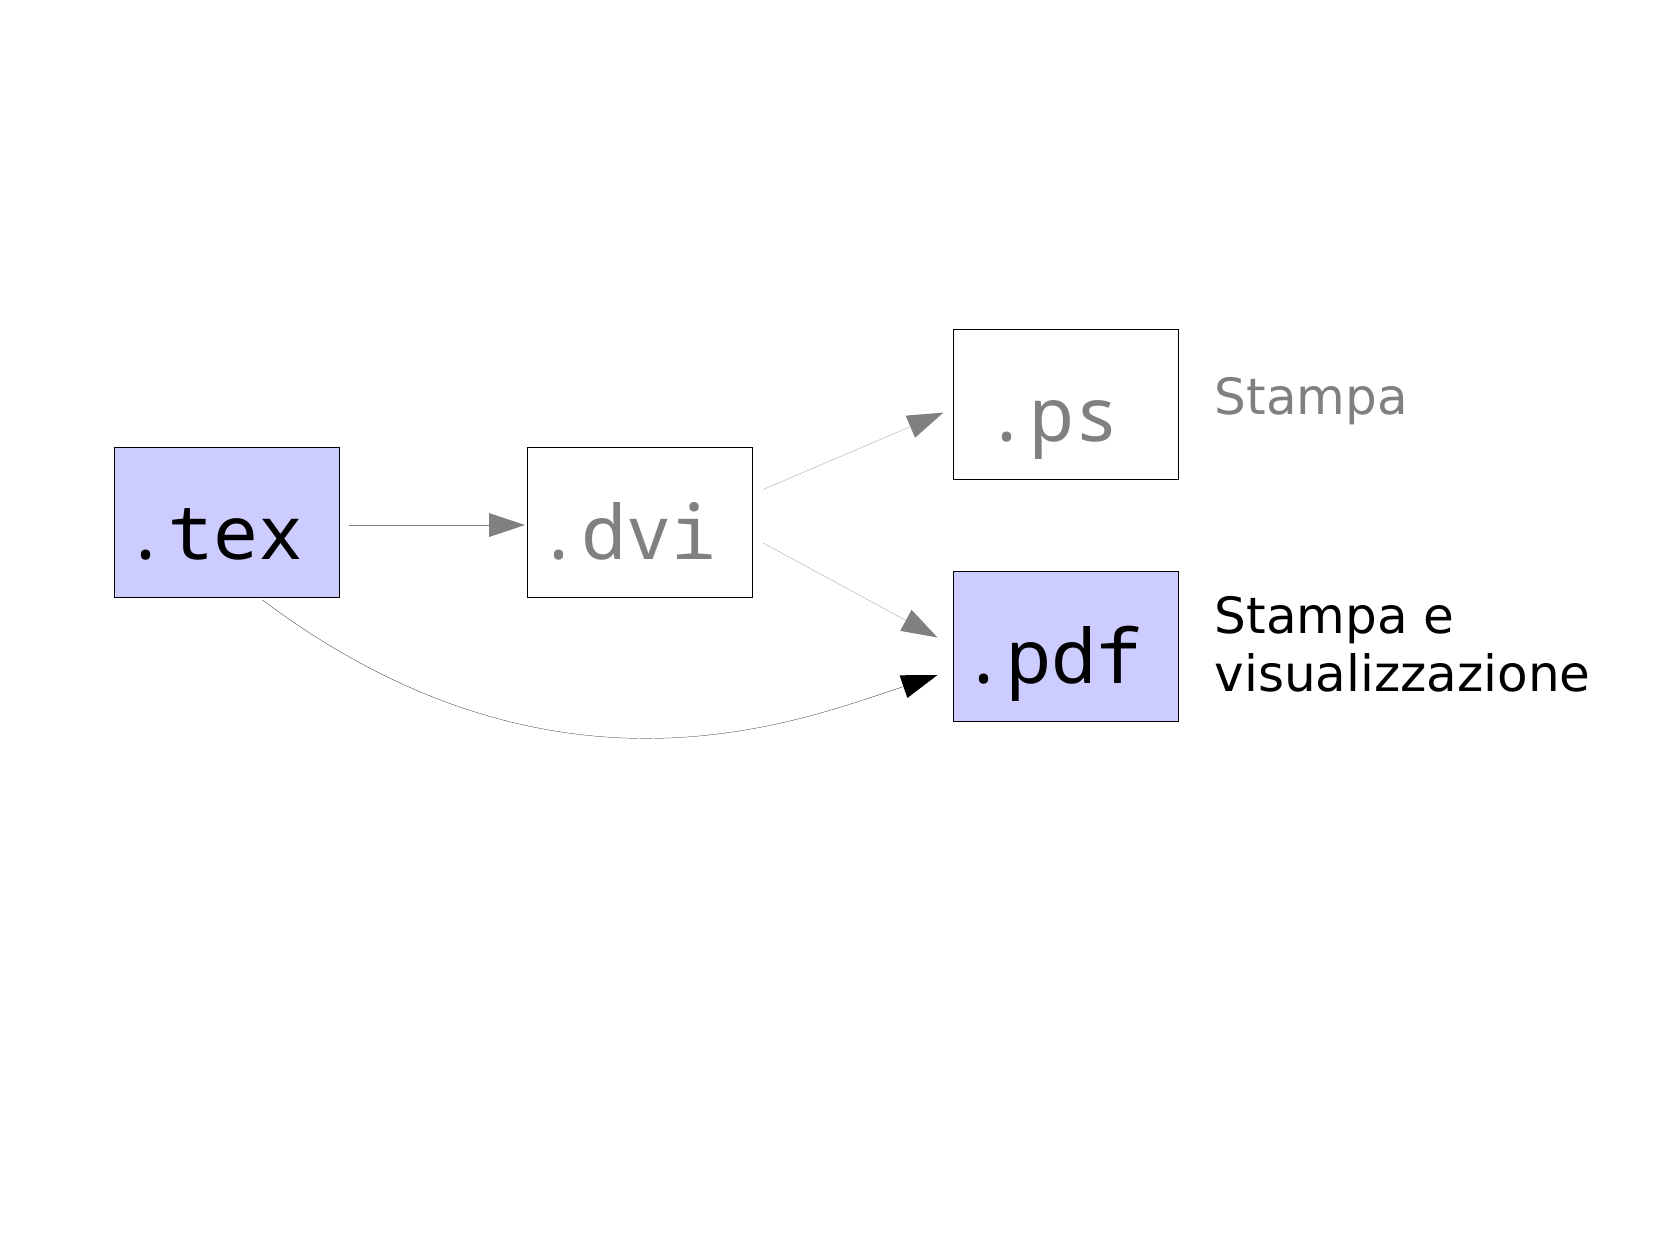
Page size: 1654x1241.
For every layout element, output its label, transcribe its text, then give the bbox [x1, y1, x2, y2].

text_box .pdf [931, 595, 1173, 696]
text_box .ps [931, 353, 1173, 454]
text_box .tex [92, 471, 334, 572]
text_box [953, 329, 1179, 480]
text_box Stampa e visualizzazione [1200, 579, 1613, 711]
text_box Stampa [1200, 360, 1501, 434]
text_box [527, 447, 753, 598]
text_box .dvi [506, 471, 748, 572]
text_box [114, 447, 340, 598]
text_box [953, 571, 1179, 722]
